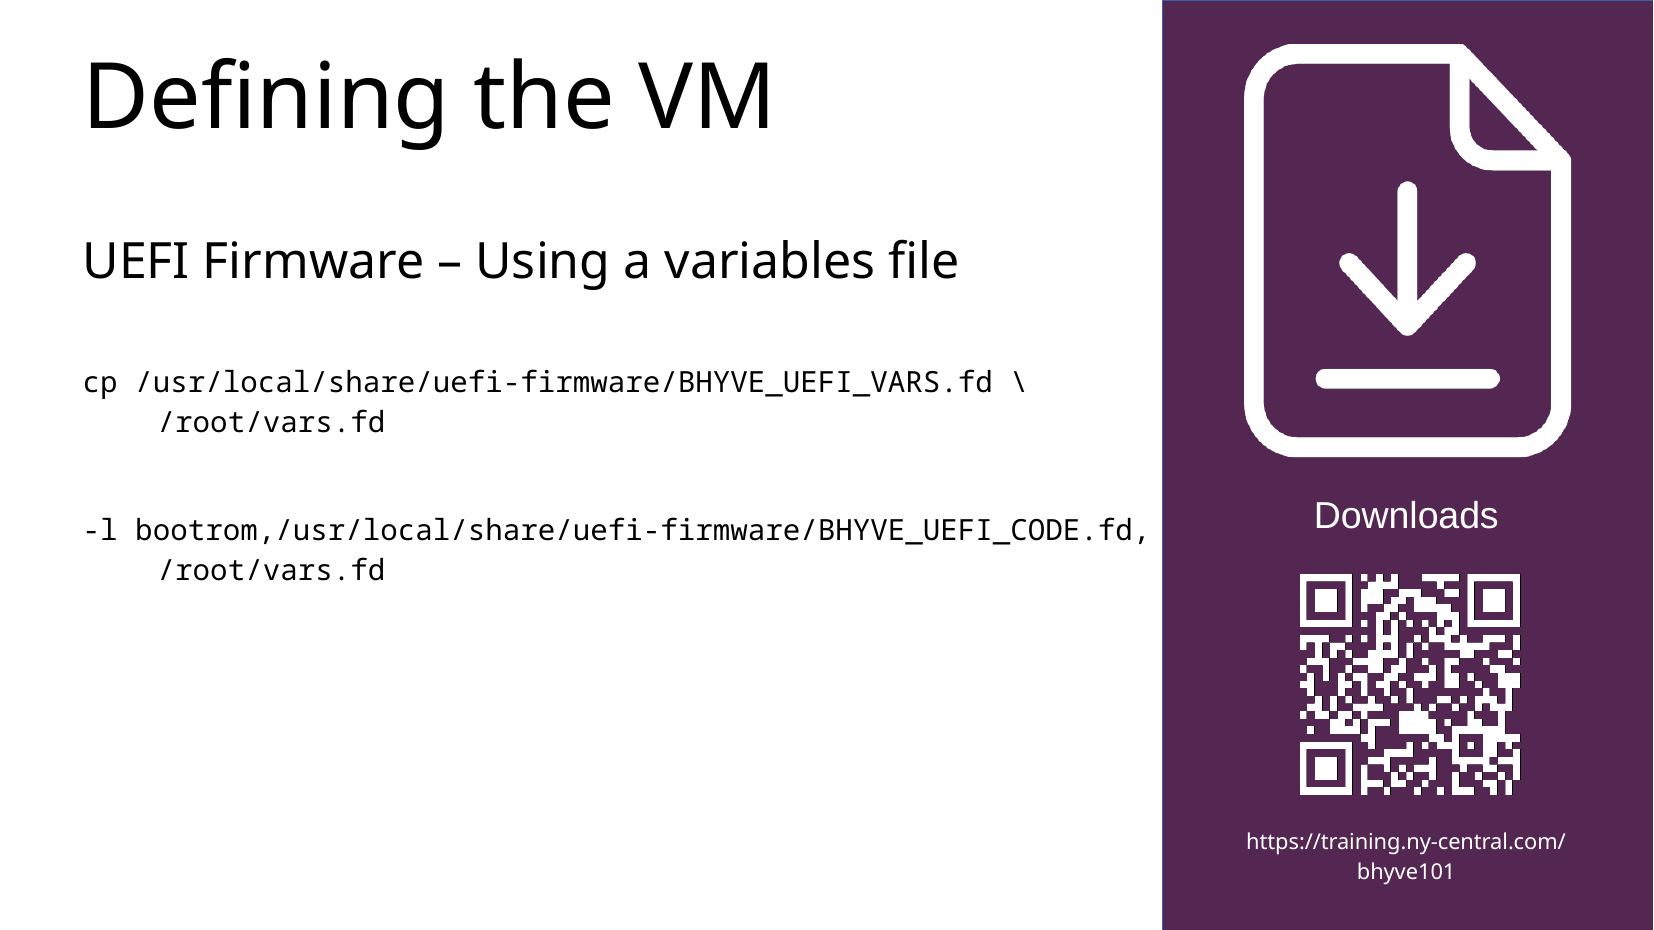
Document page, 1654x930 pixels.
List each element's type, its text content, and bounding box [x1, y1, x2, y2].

text_box https://training.ny-central.com/bhyve101 [1200, 819, 1613, 930]
title Defining the VM [82, 37, 1571, 150]
picture [1268, 543, 1550, 826]
text_box Downloads [1237, 487, 1576, 638]
subtitle UEFI Firmware – Using a variables file cp /usr/local/share/uefi-firmware/BHYVE_UEFI_VARS.fd \ /root/vars.fd -l bootrom,/usr/local/share/uefi-firmware/BHYVE_UEFI_CODE.fd, /root/vars.fd [82, 224, 1163, 825]
text_box [1162, 0, 1653, 930]
picture [1200, 44, 1613, 458]
